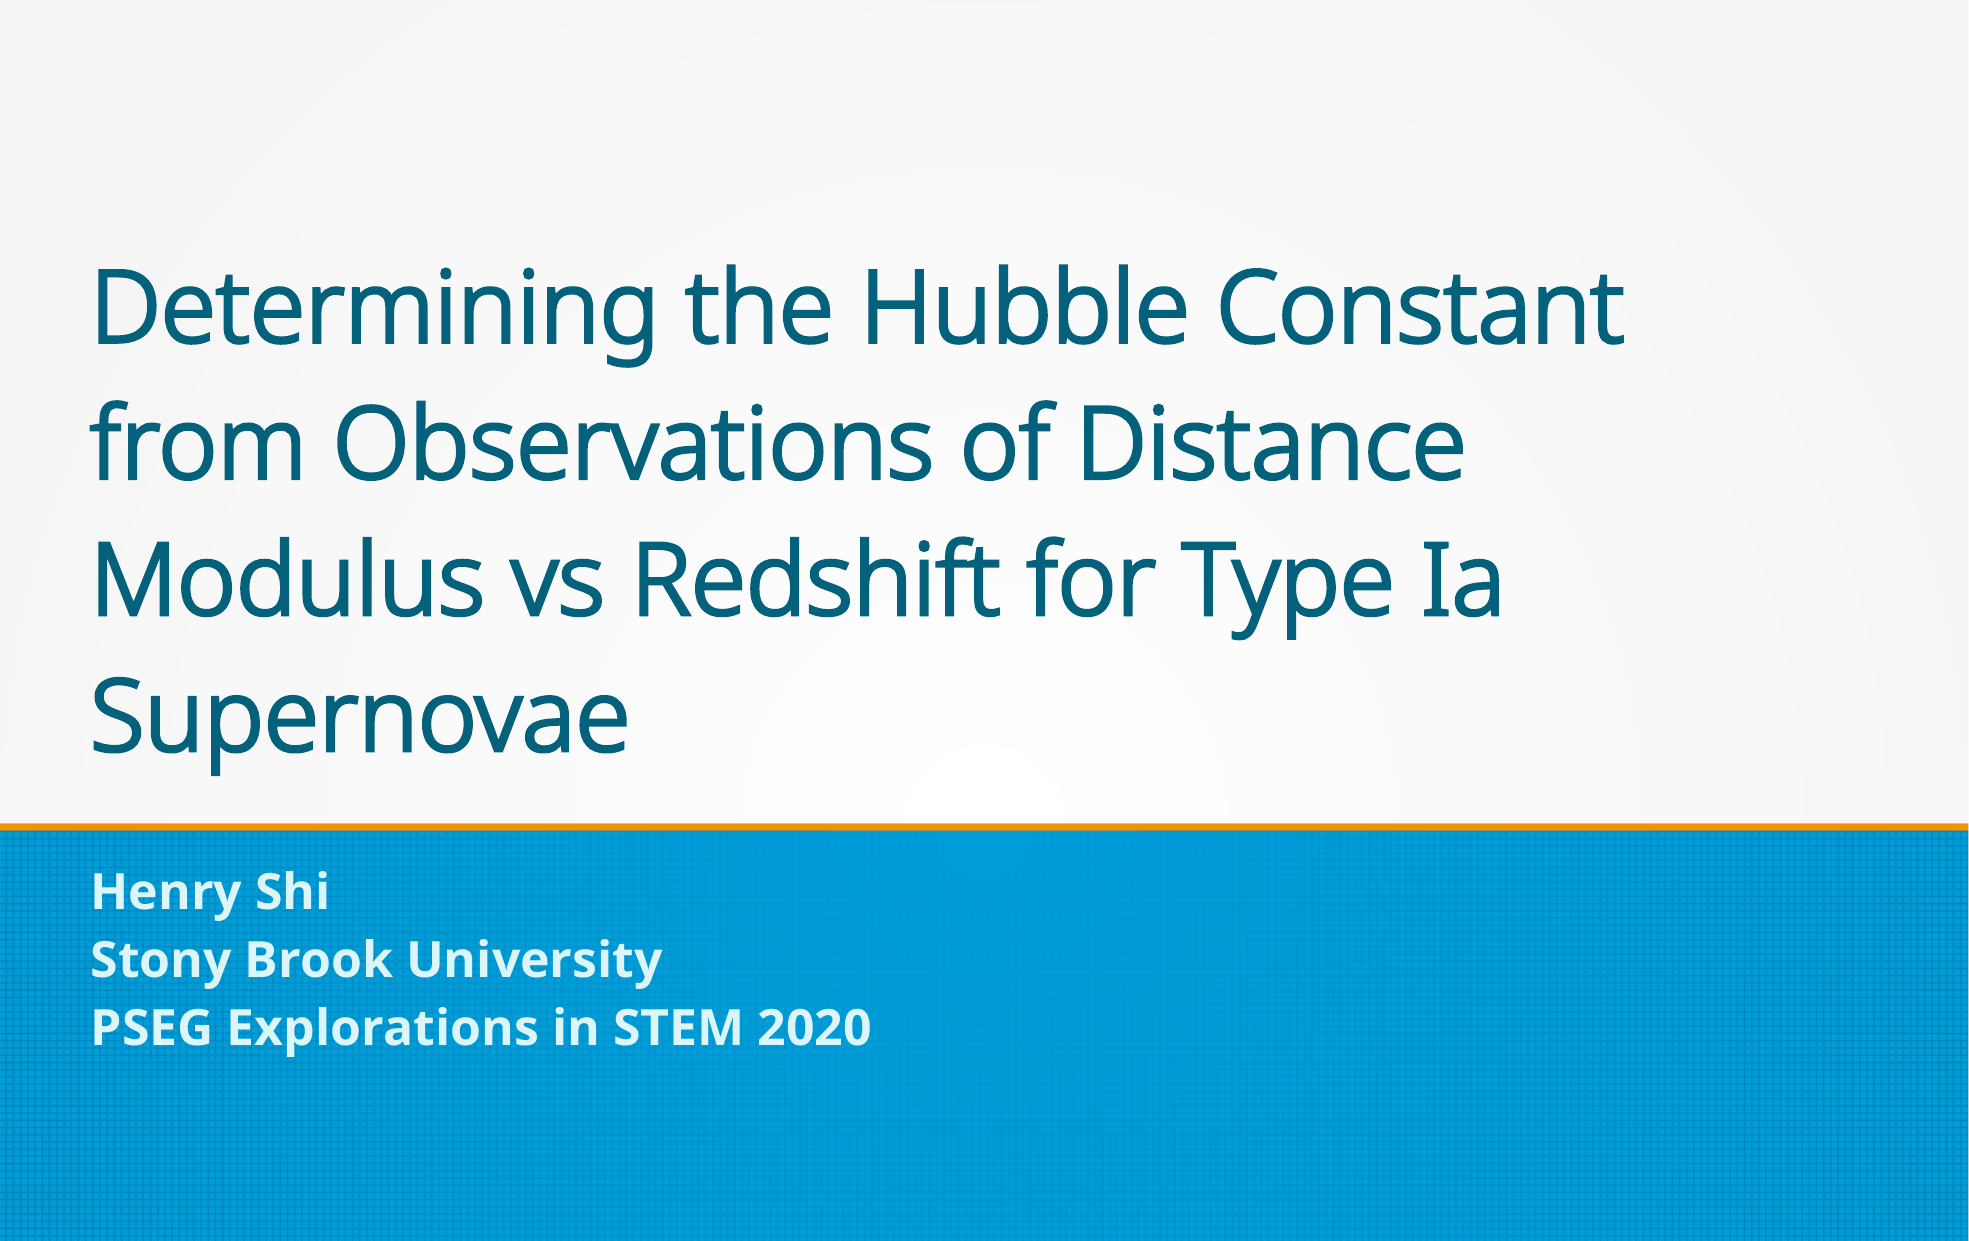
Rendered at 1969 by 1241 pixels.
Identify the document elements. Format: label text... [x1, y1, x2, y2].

subtitle Henry Shi Stony Brook University PSEG Explorations in STEM 2020 [90, 855, 1861, 1111]
picture [0, 0, 1969, 830]
title Determining the Hubble Constant from Observations of Distance Modulus vs Redshift for Type Ia Supernovae [90, 49, 1862, 781]
